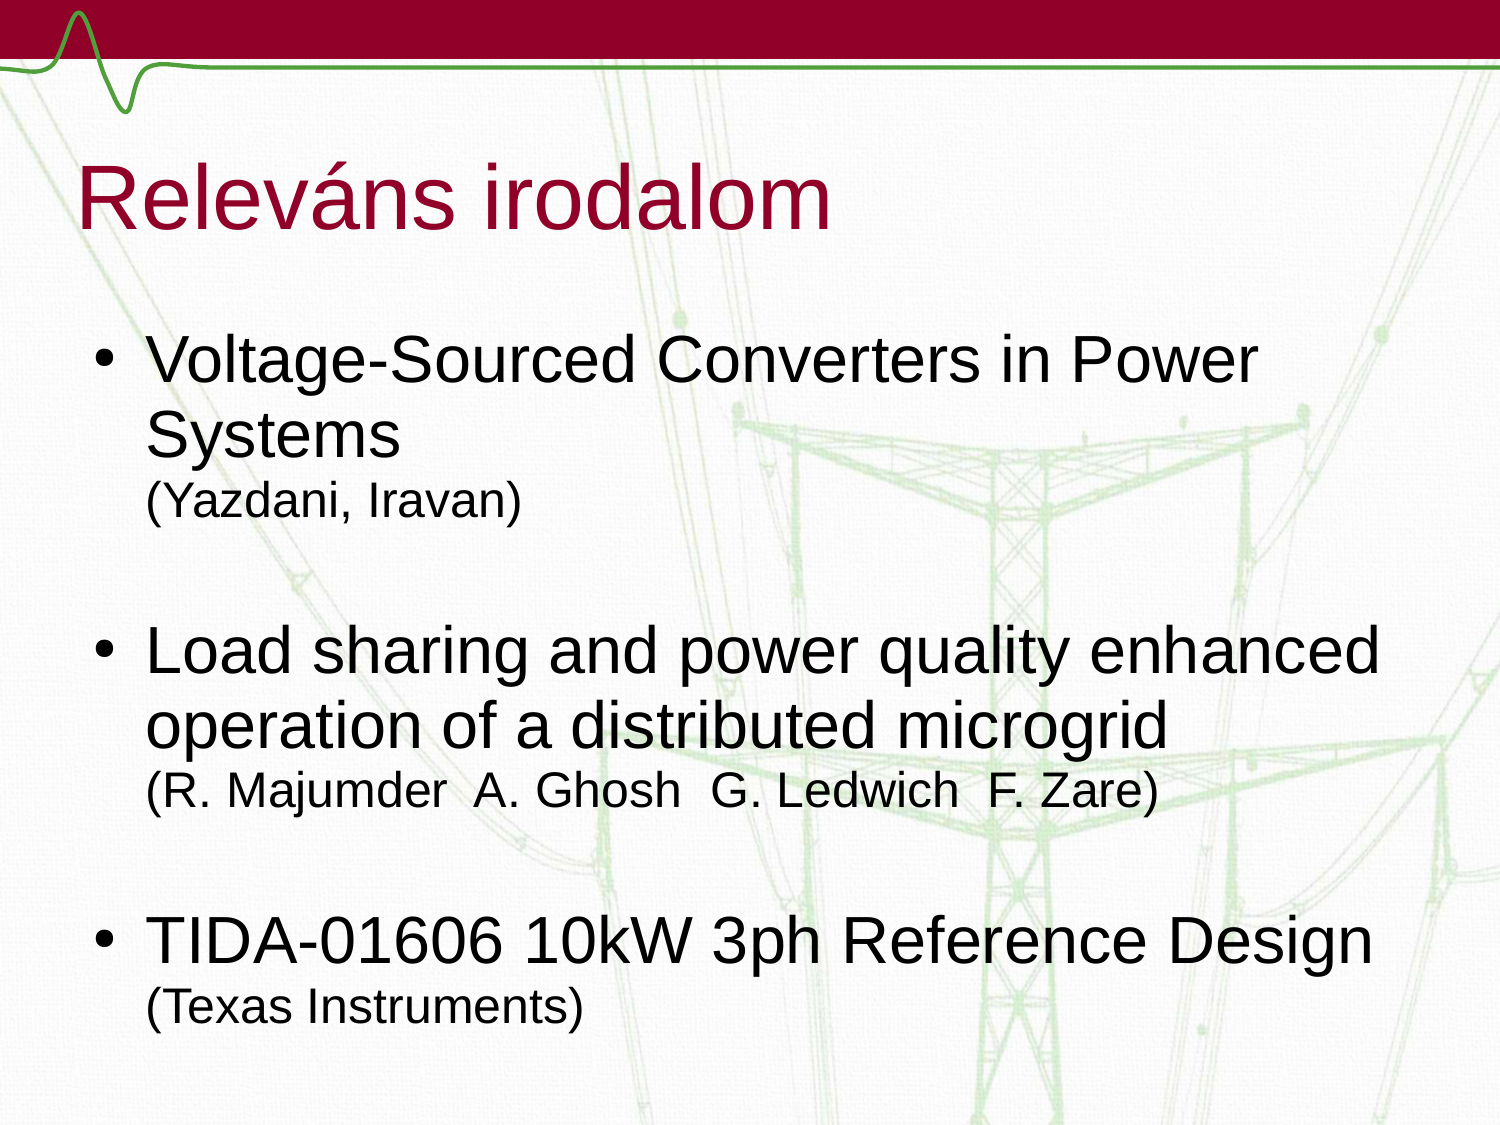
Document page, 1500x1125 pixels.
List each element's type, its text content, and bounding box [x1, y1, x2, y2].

picture [102, 59, 1500, 103]
picture [0, 59, 1500, 1125]
title Releváns irodalom [75, 103, 1425, 292]
picture [0, 59, 53, 69]
list Voltage-Sourced Converters in Power Systems (Yazdani, Iravan) Load sharing and power quality enhanced operation of a distributed microgrid (R. Majumder A. Ghosh G. Ledwich F. Zare) TIDA-01606 10kW 3ph Reference Design (Texas Instruments) [75, 322, 1425, 1066]
